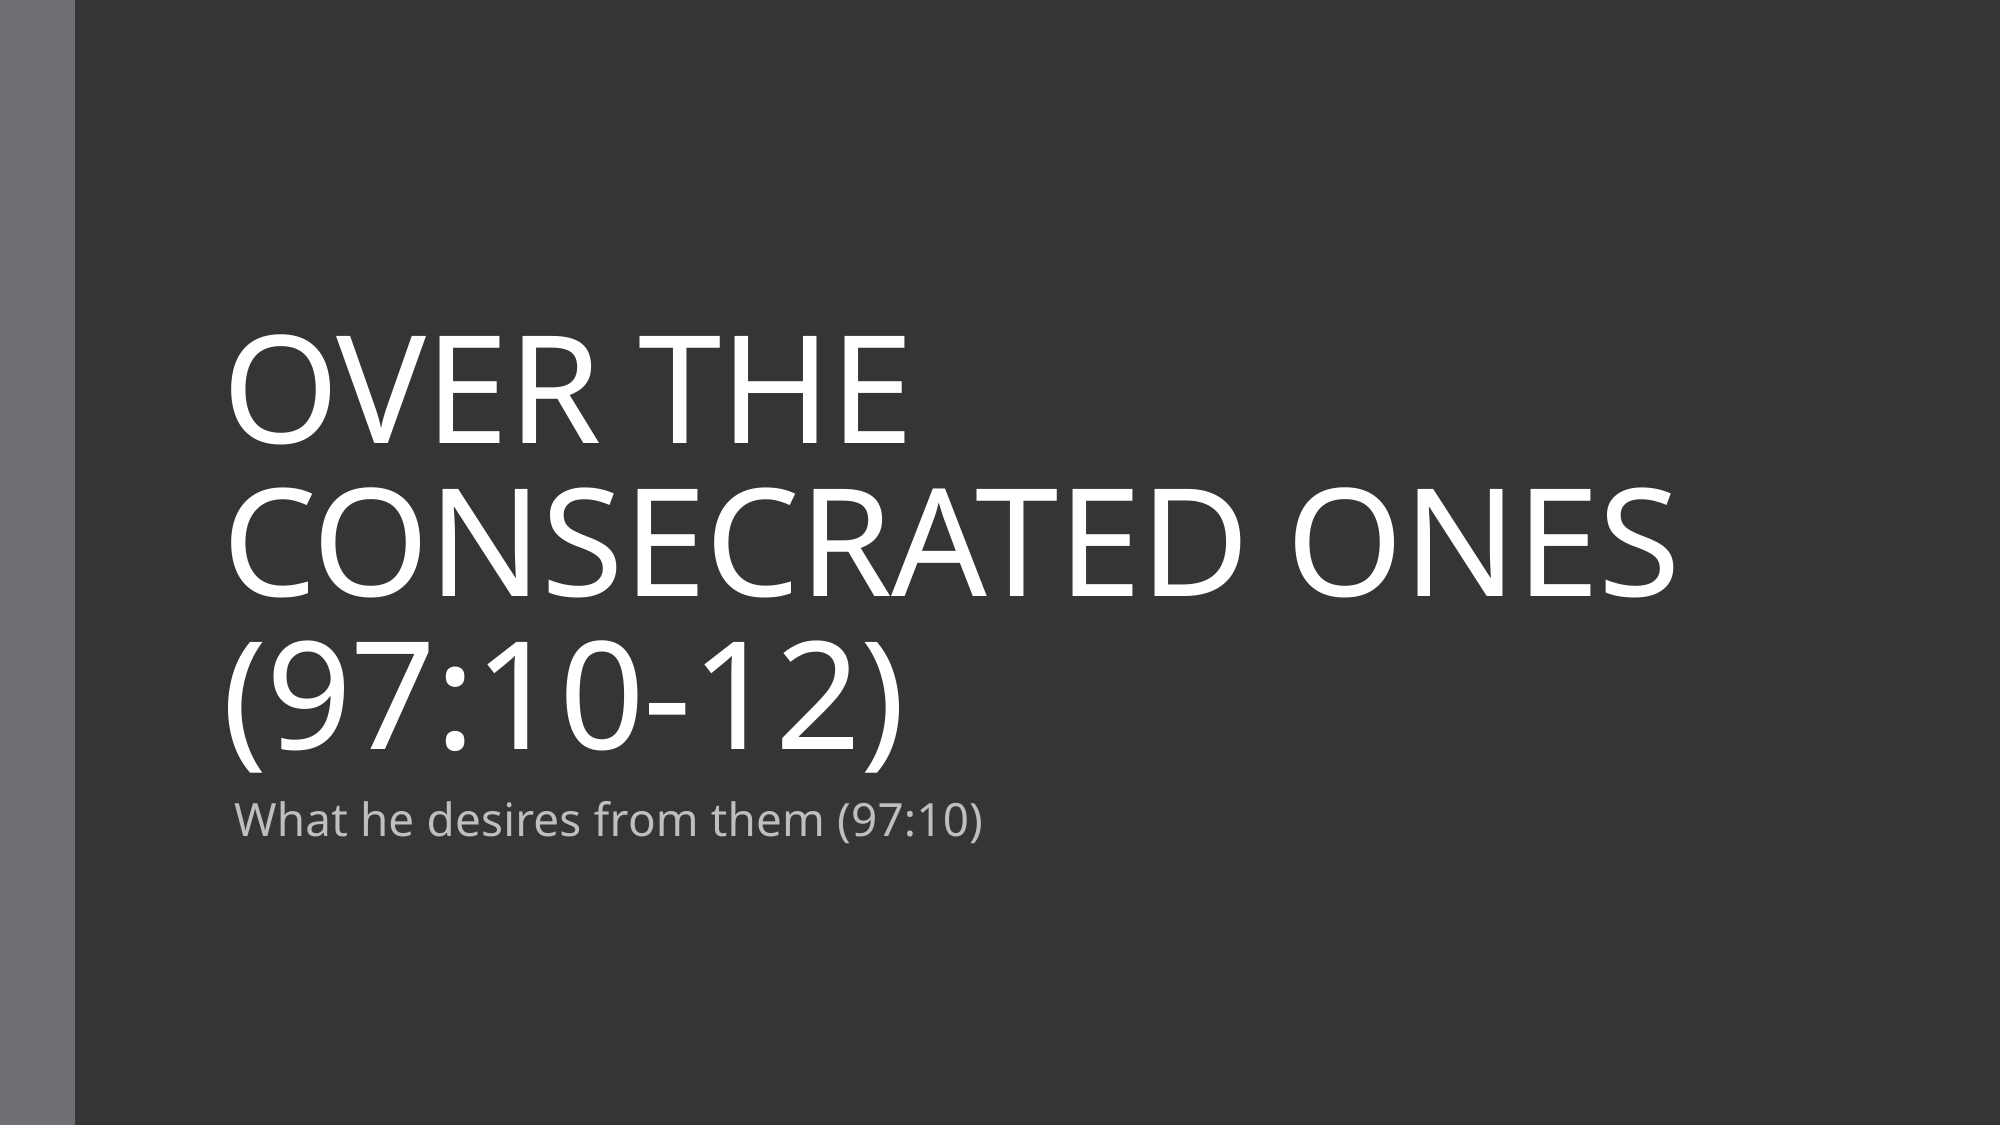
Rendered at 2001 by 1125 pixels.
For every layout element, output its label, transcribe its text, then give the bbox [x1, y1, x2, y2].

title OVER THE CONSECRATED ONES (97:10-12) [206, 124, 1752, 787]
subtitle What he desires from them (97:10) [206, 787, 1752, 1066]
